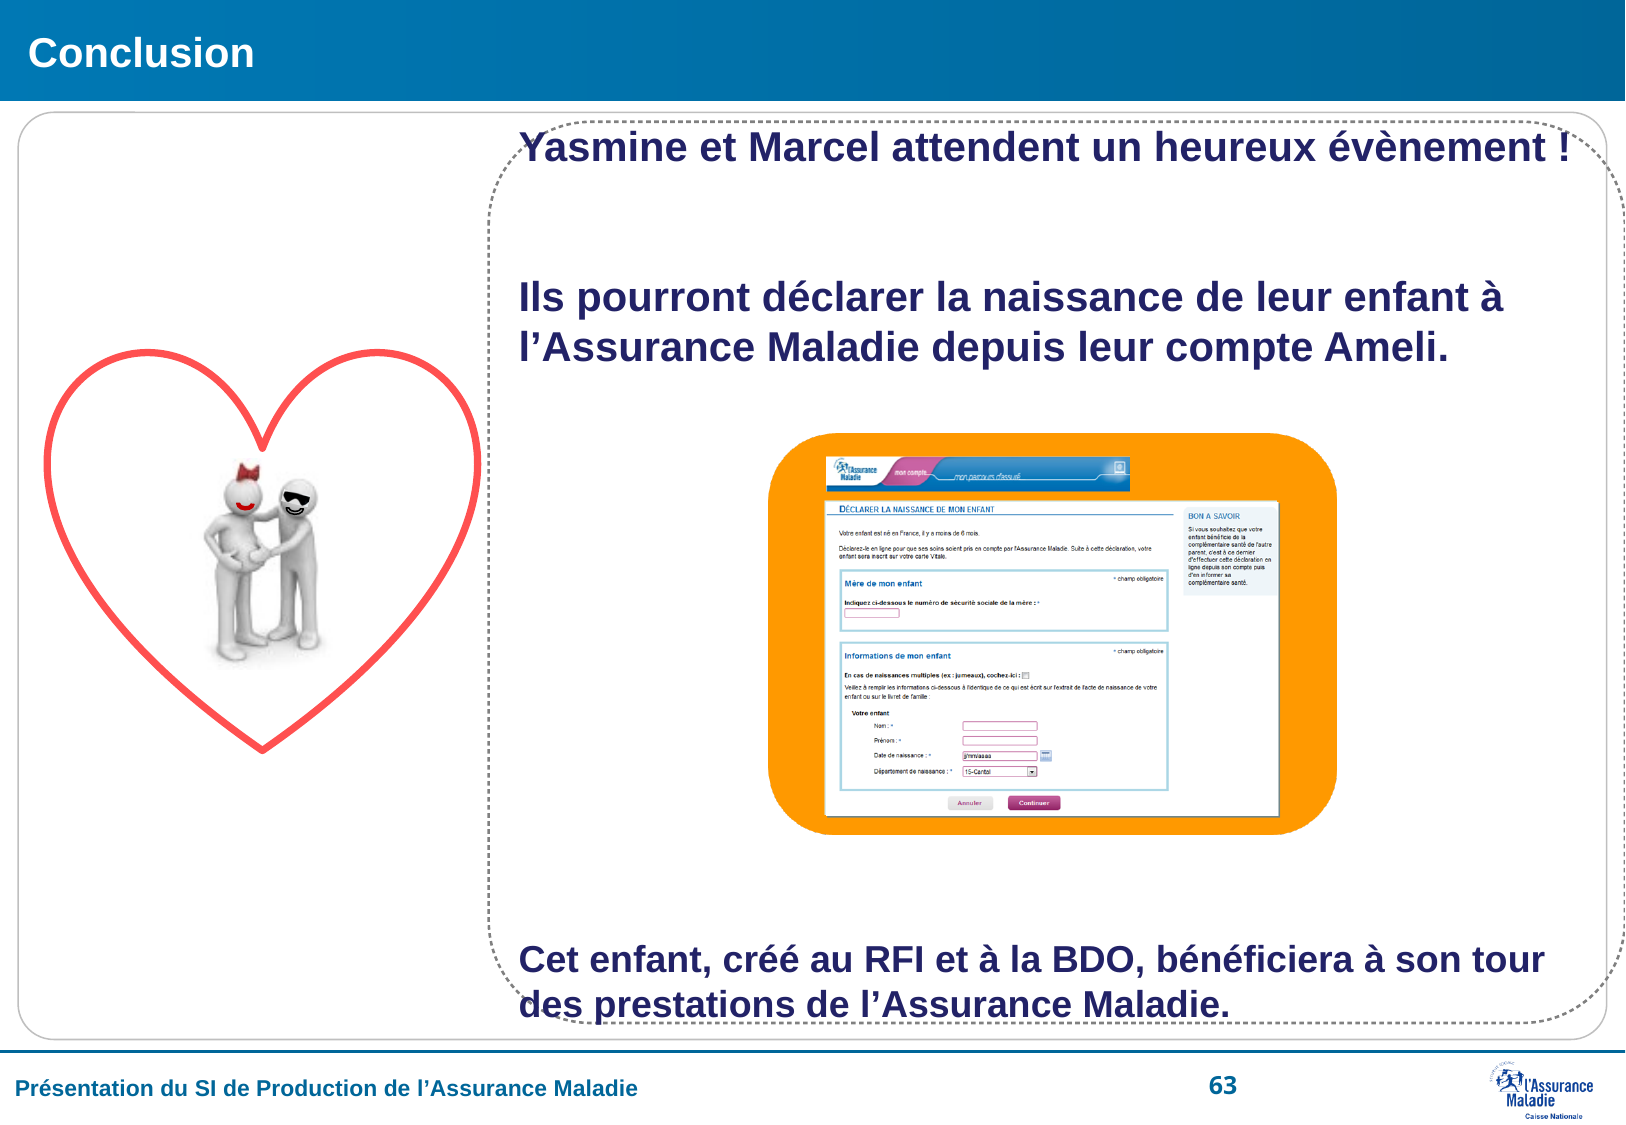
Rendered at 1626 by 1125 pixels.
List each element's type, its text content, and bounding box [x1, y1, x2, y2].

title Conclusion [12, 3, 1595, 99]
picture [188, 458, 337, 670]
picture [1484, 1056, 1595, 1120]
picture [768, 433, 1337, 835]
text_box Yasmine et Marcel attendent un heureux évènement ! Ils pourront déclarer la naissance de leur enfant à l’Assurance Maladie depuis leur compte Ameli. Cet enfant, créé au RFI et à la BDO, bénéficiera à son tour des prestations de l’Assurance Maladie. [488, 121, 1625, 1024]
text_box [236, 503, 254, 510]
